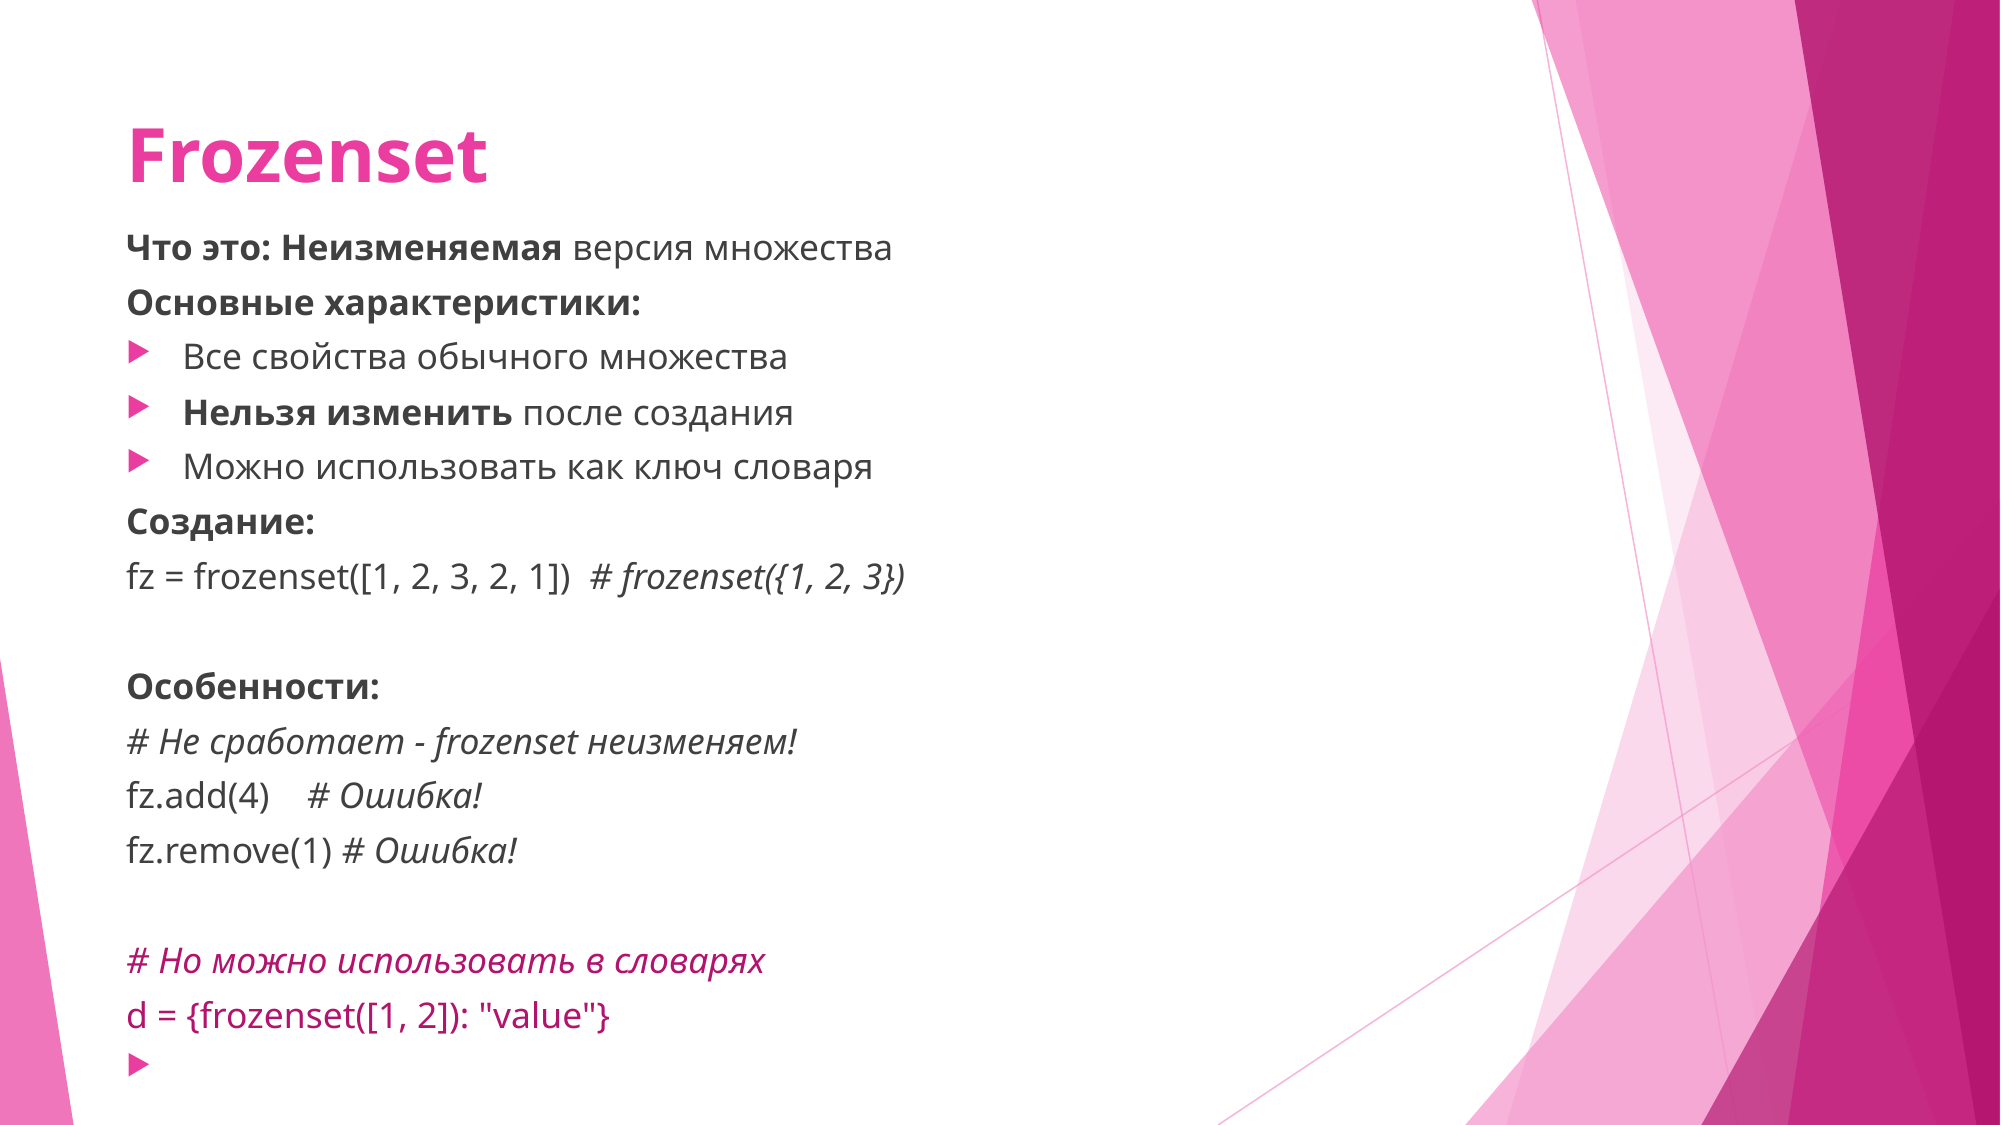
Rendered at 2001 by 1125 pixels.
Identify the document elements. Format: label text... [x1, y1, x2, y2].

list Что это: Неизменяемая версия множества Основные характеристики: Все свойства обычного множества Нельзя изменить после создания Можно использовать как ключ словаря Создание: fz = frozenset([1, 2, 3, 2, 1]) # frozenset({1, 2, 3}) Особенности: # Не сработает - frozenset неизменяем! fz.add(4) # Ошибка! fz.remove(1) # Ошибка! # Но можно использовать в словарях d = {frozenset([1, 2]): "value"} [111, 225, 1522, 1075]
title Frozenset [111, 99, 1522, 225]
